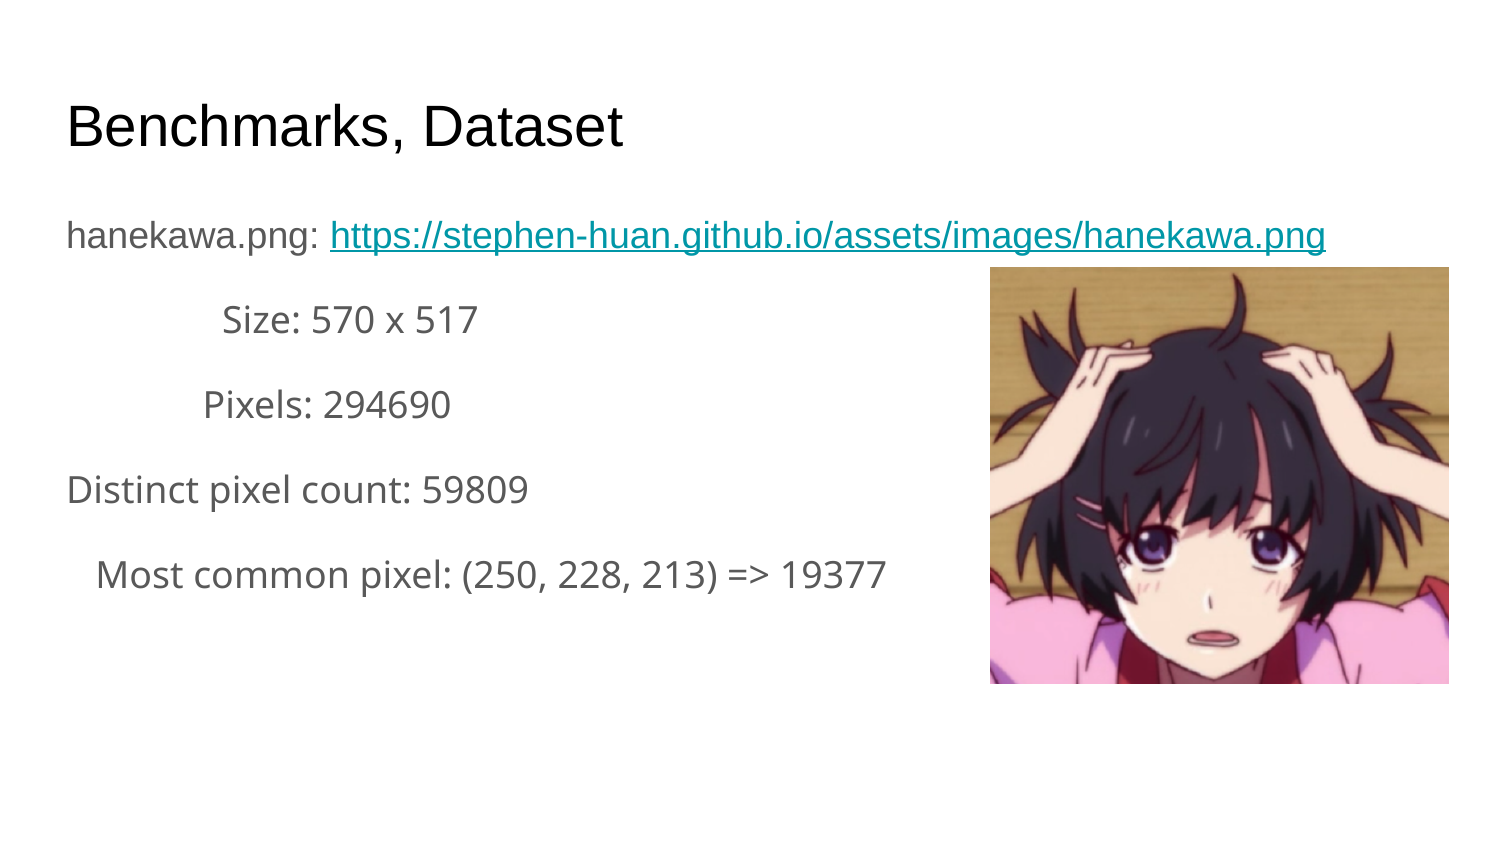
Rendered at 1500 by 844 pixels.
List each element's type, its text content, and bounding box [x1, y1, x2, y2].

picture [990, 267, 1449, 684]
title Benchmarks, Dataset [51, 72, 1449, 167]
list hanekawa.png: https://stephen-huan.github.io/assets/images/hanekawa.png Size: 570 x 517 Pixels: 294690 Distinct pixel count: 59809 Most common pixel: (250, 228, 213) => 19377 [51, 189, 1449, 750]
